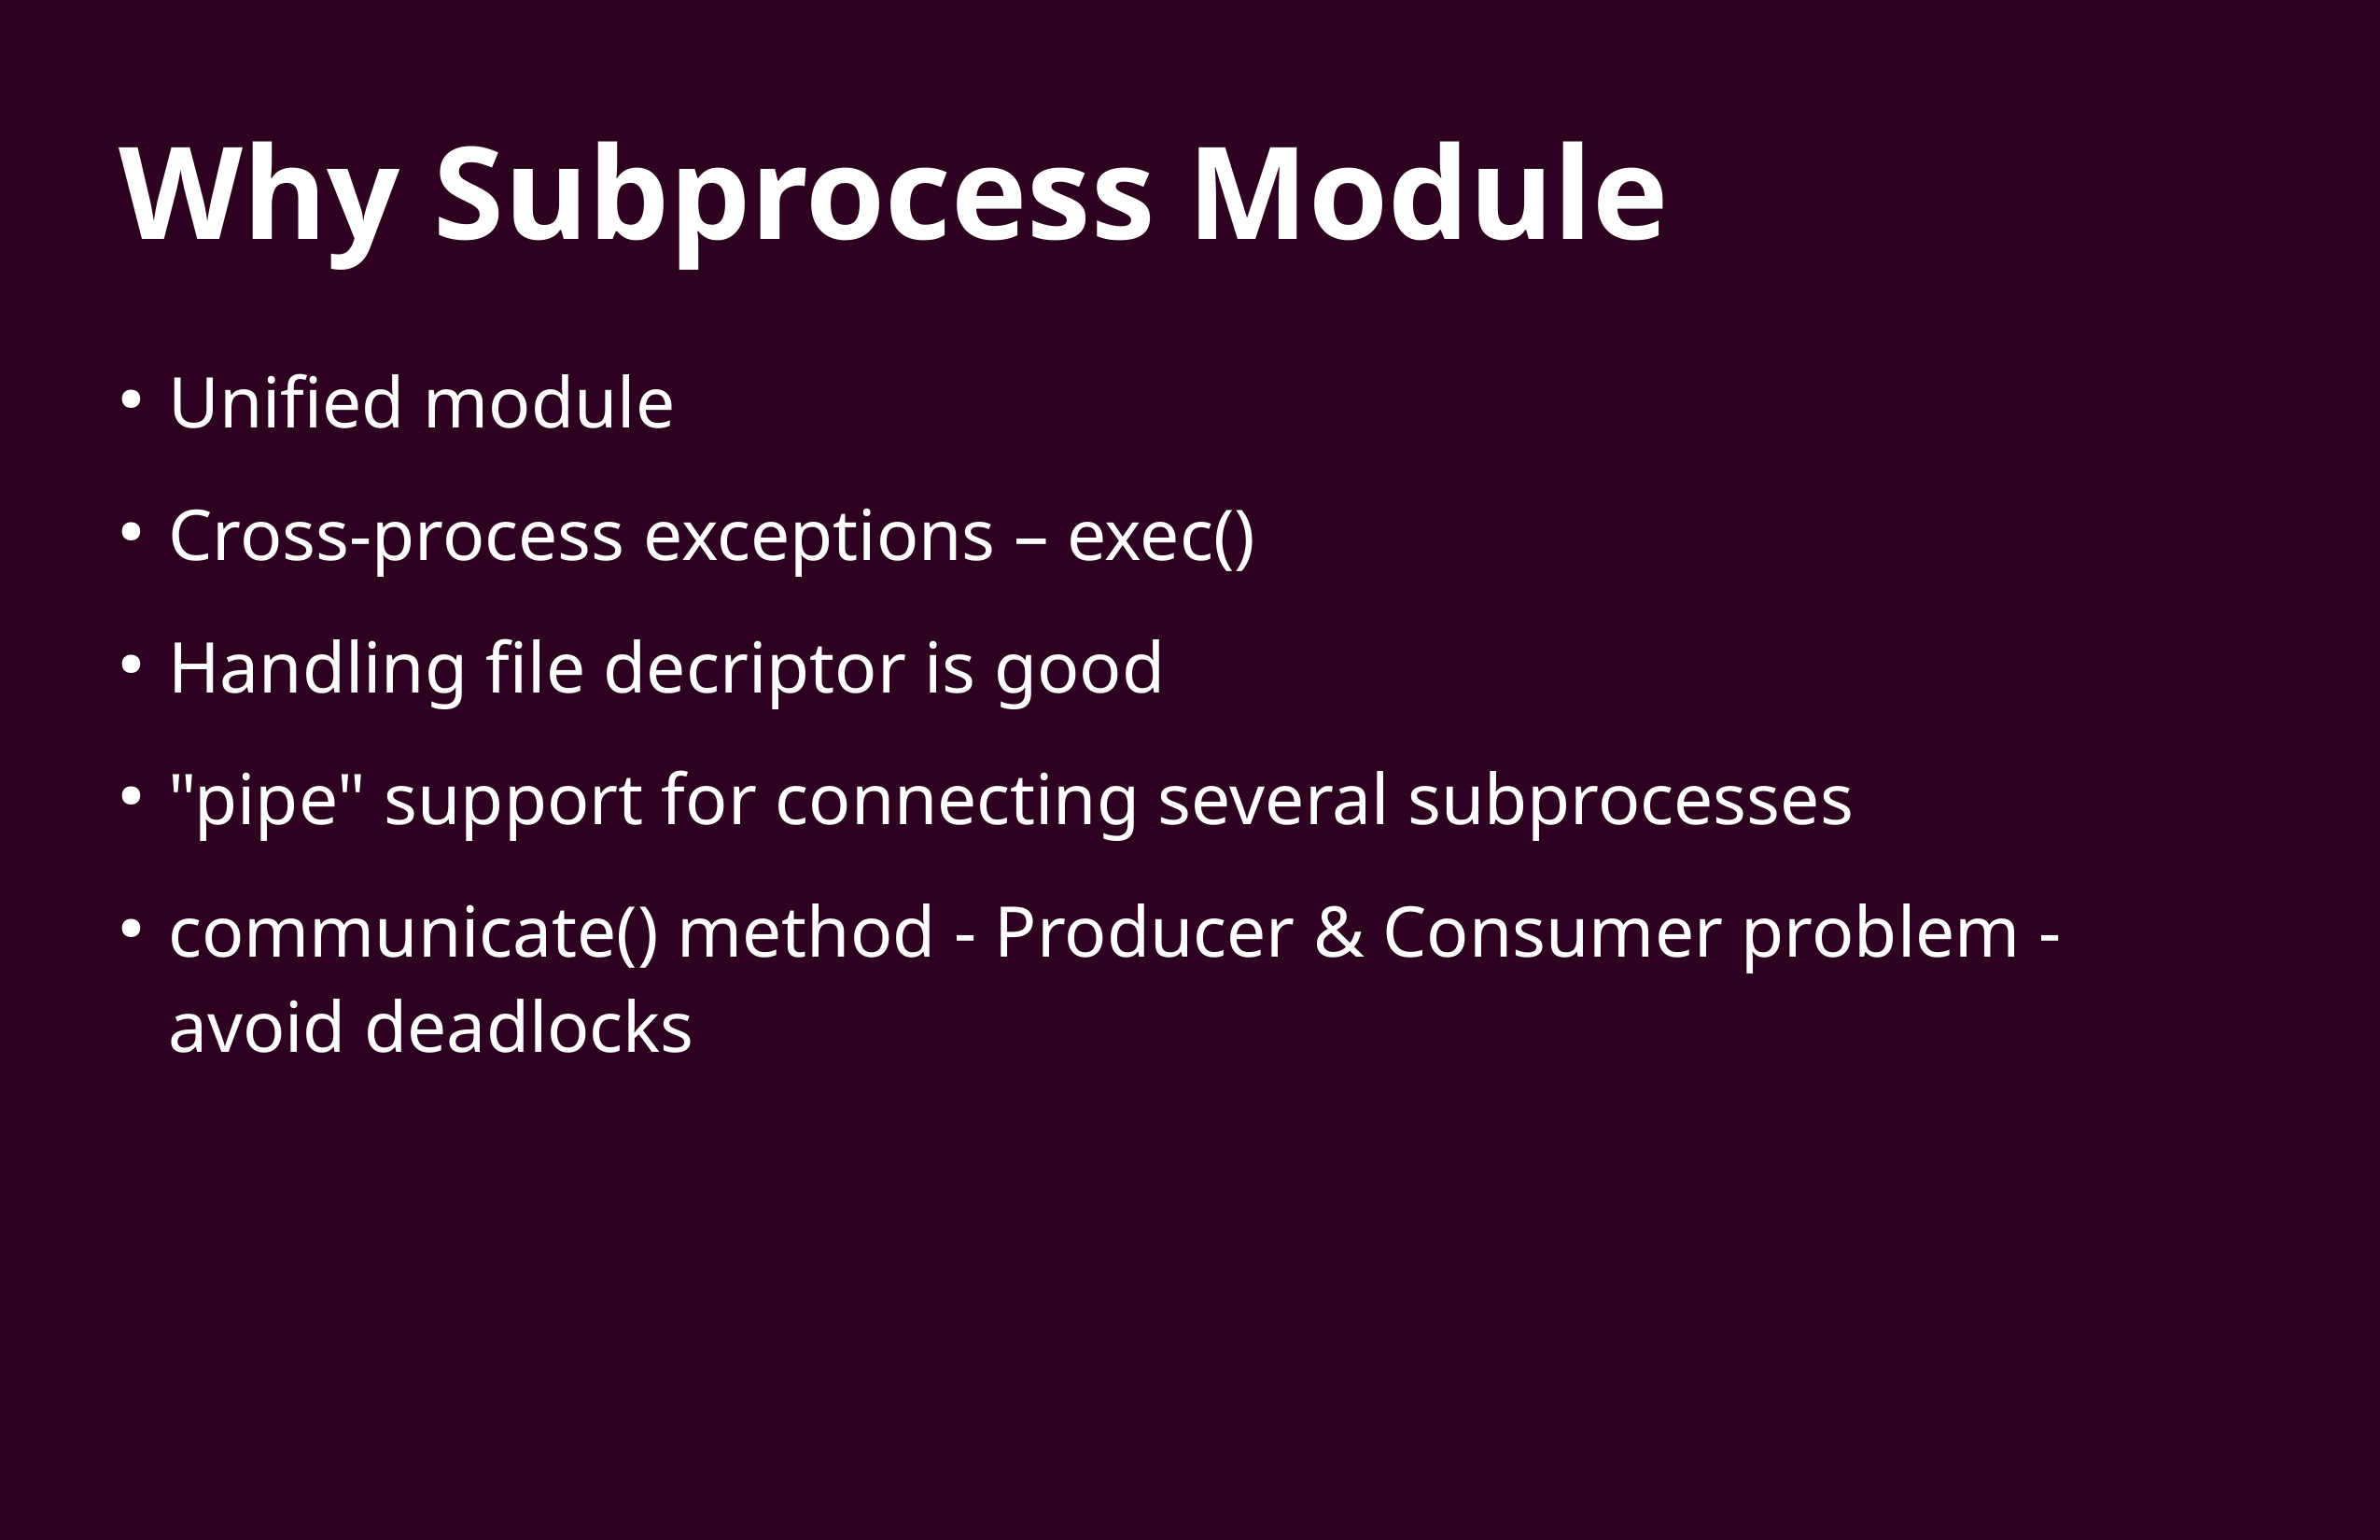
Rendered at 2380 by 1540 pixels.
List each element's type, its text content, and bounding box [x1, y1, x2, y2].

list Unified module Cross-process exceptions – exec() Handling file decriptor is good "pipe" support for connecting several subprocesses communicate() method - Producer & Consumer problem - avoid deadlocks [102, 353, 2245, 1247]
title Why Subprocess Module [119, 61, 2261, 319]
